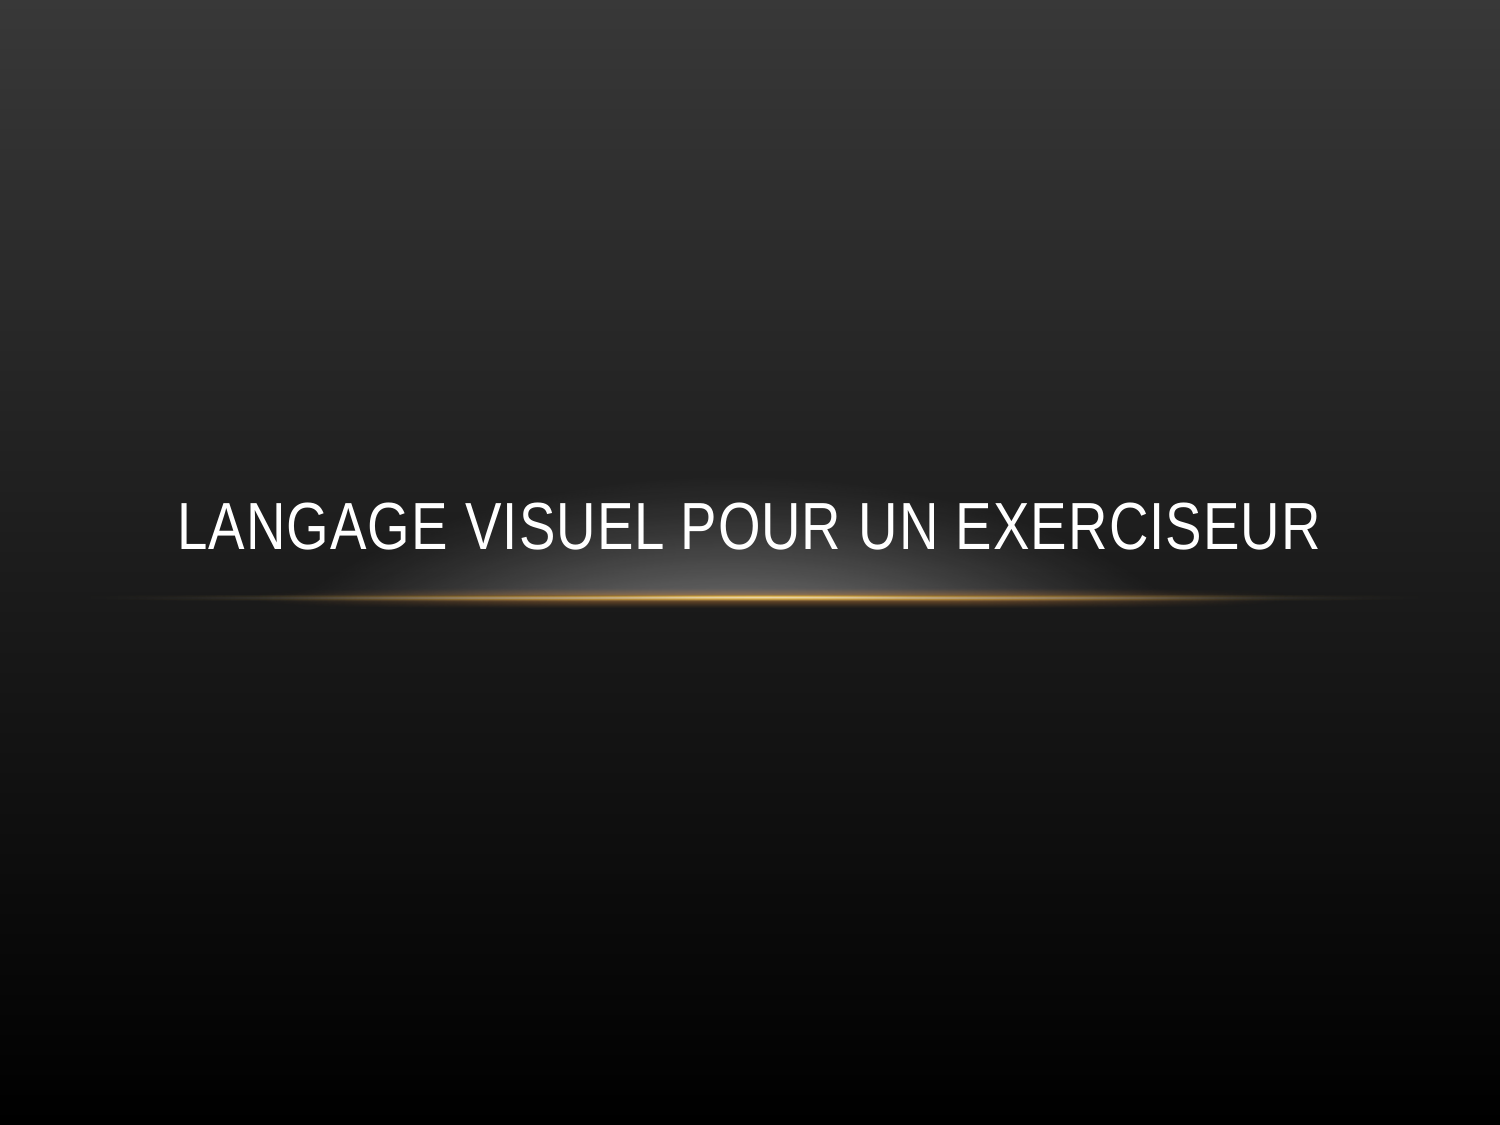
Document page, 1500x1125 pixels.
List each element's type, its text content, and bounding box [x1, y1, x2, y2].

title Langage visuel pour un exerciseur [112, 329, 1388, 571]
